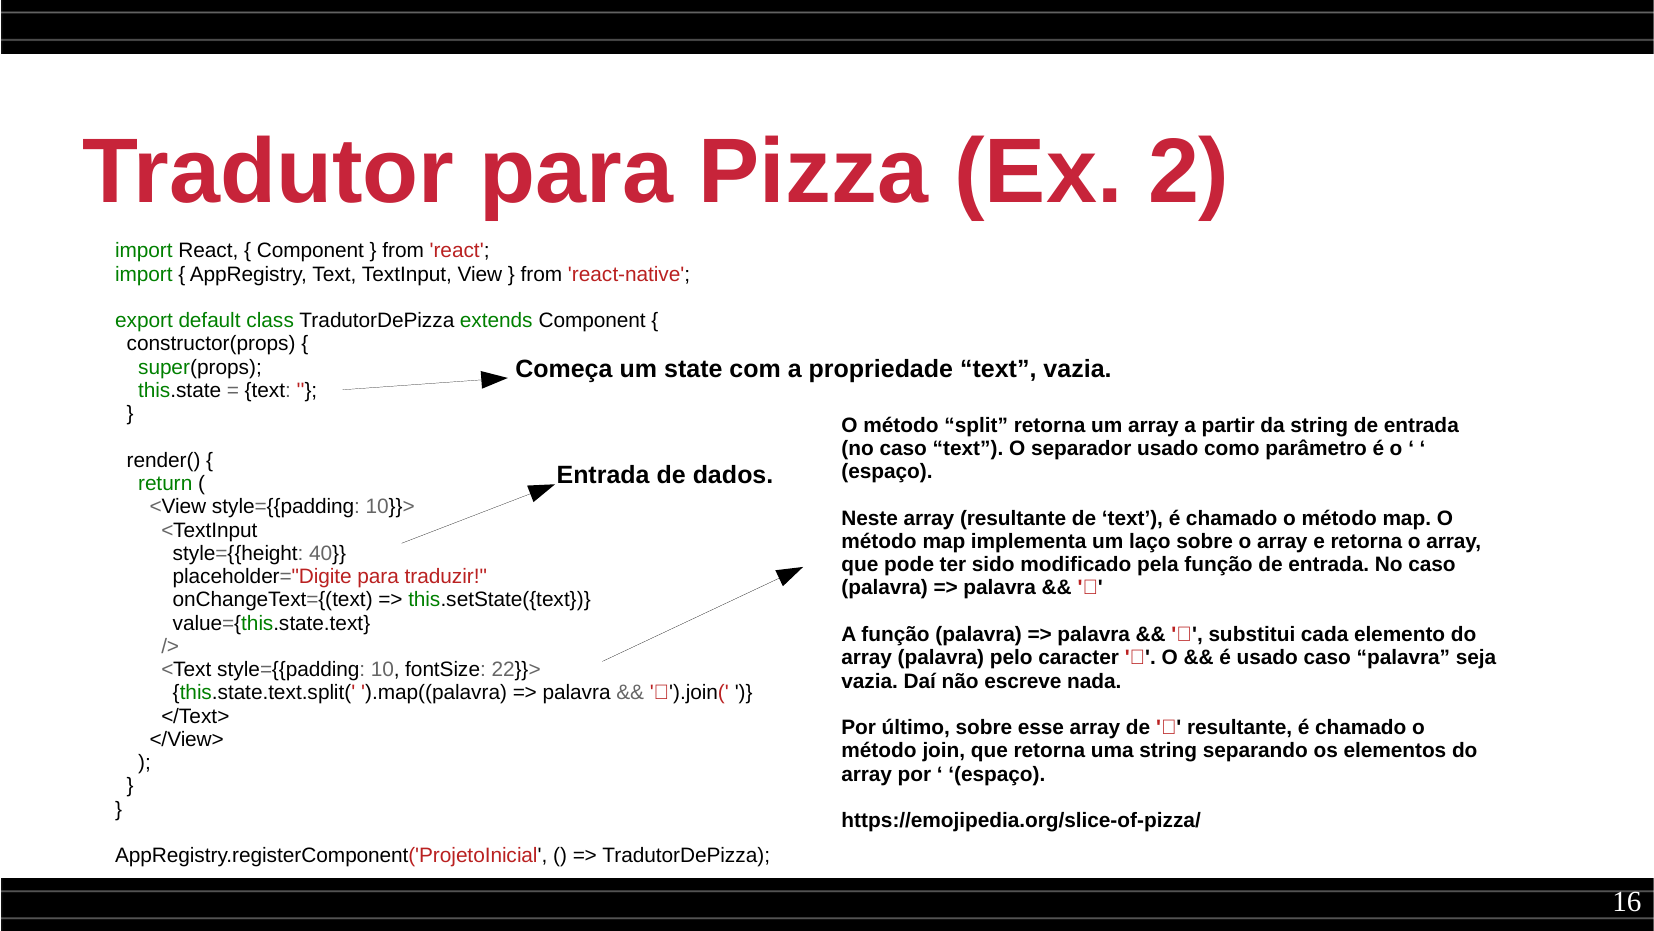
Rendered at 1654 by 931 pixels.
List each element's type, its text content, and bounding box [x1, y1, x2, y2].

text_box Entrada de dados. [541, 453, 789, 497]
text_box Começa um state com a propriedade “text”, vazia. [500, 346, 1129, 390]
picture [1, 0, 1654, 54]
title Tradutor para Pizza (Ex. 2) [82, 92, 1571, 249]
picture [1, 878, 1654, 931]
text_box import React, { Component } from 'react'; import { AppRegistry, Text, TextInput, View } from 'react-native'; export default class TradutorDePizza extends Component { constructor(props) { super(props); this.state = {text: ''}; } render() { return ( <View style={{padding: 10}}> <TextInput style={{height: 40}} placeholder="Digite para traduzir!" onChangeText={(text) => this.setState({text})} value={this.state.text} /> <Text style={{padding: 10, fontSize: 22}}> {this.state.text.split(' ').map((palavra) => palavra && '🍕').join(' ')} </Text> </View> ); } } AppRegistry.registerComponent('ProjetoInicial', () => TradutorDePizza); [100, 231, 1282, 898]
text_box O método “split” retorna um array a partir da string de entrada (no caso “text”). O separador usado como parâmetro é o ‘ ‘ (espaço). Neste array (resultante de ‘text’), é chamado o método map. O método map implementa um laço sobre o array e retorna o array, que pode ter sido modificado pela função de entrada. No caso (palavra) => palavra && '🍕' A função (palavra) => palavra && '🍕', substitui cada elemento do array (palavra) pelo caracter '🍕'. O && é usado caso “palavra” seja vazia. Daí não escreve nada. Por último, sobre esse array de '🍕' resultante, é chamado o método join, que retorna uma string separando os elementos do array por ‘ ‘(espaço). https://emojipedia.org/slice-of-pizza/ [826, 406, 1512, 840]
